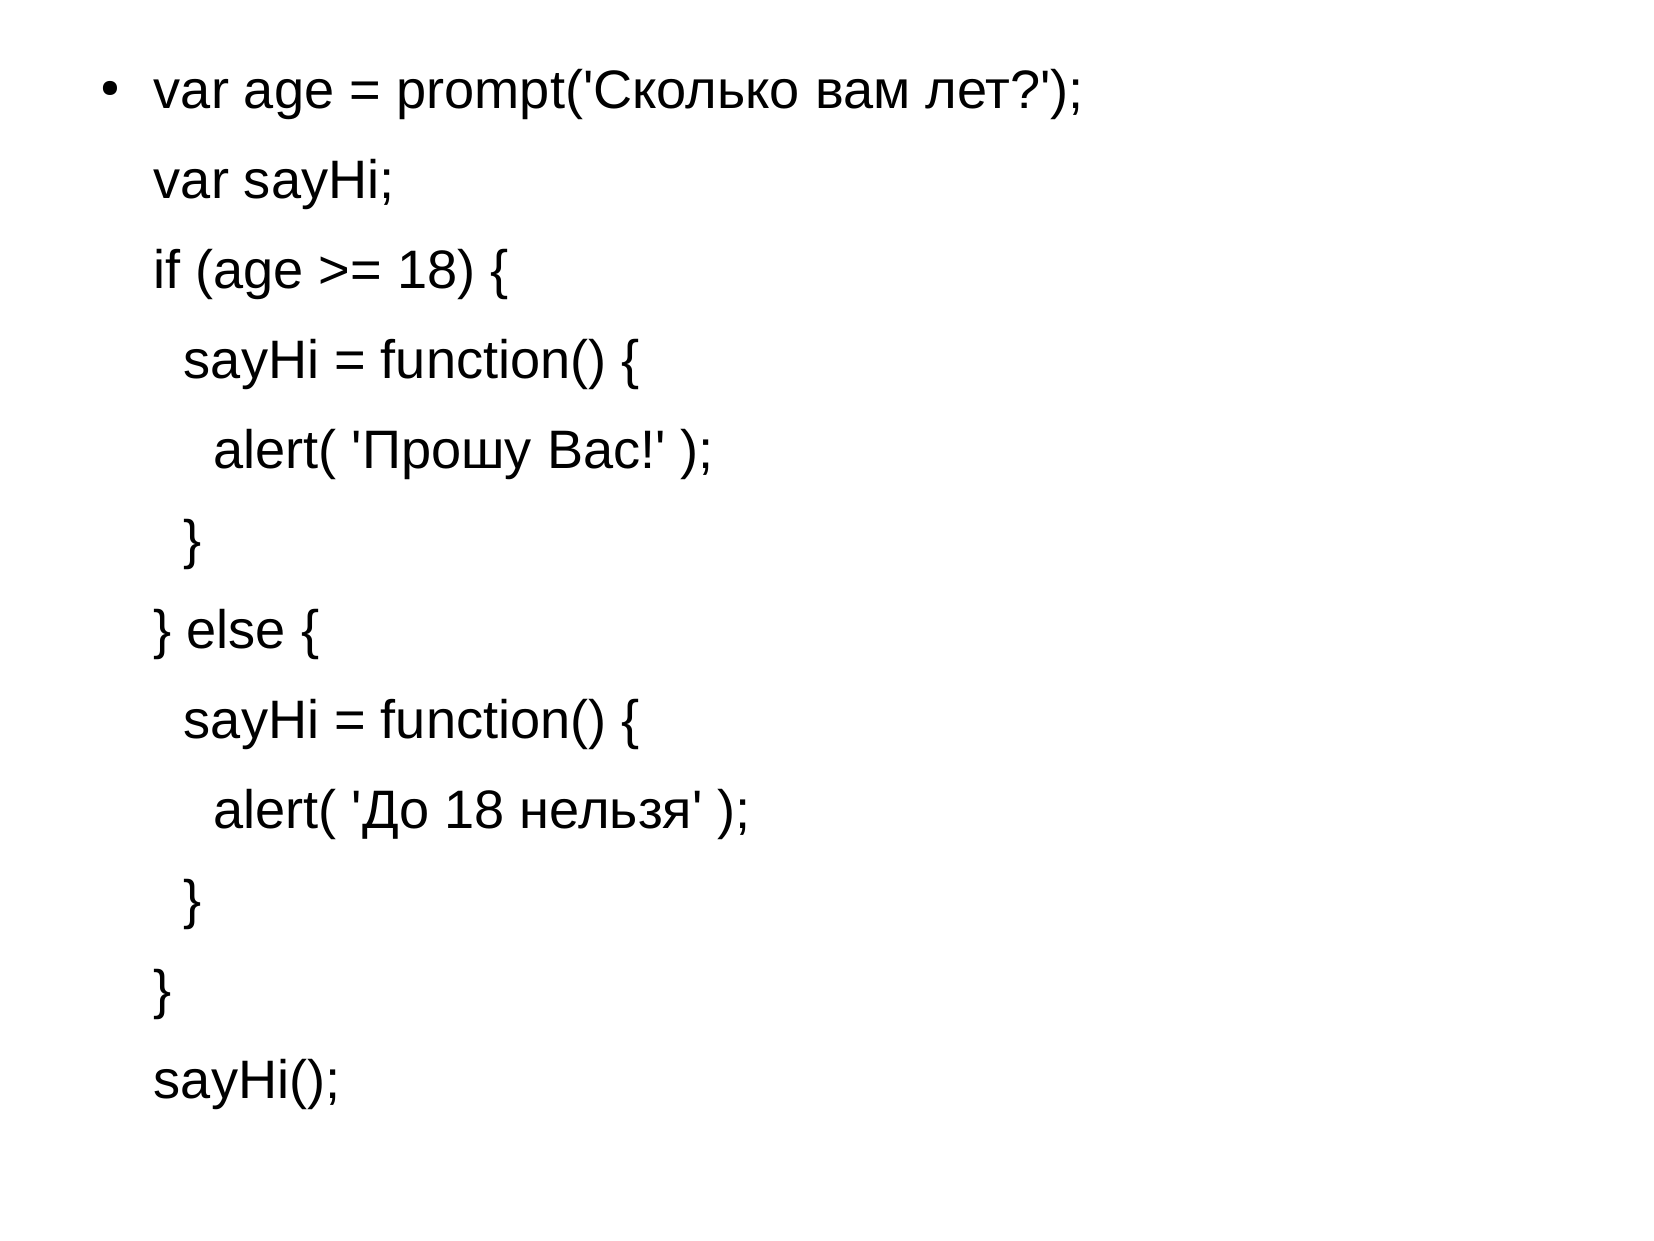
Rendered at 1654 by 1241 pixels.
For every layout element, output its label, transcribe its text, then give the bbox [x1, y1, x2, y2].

list var age = prompt('Сколько вам лет?'); var sayHi; if (age >= 18) { sayHi = function() { alert( 'Прошу Вас!' ); } } else { sayHi = function() { alert( 'До 18 нельзя' ); } } sayHi(); [82, 59, 1571, 1152]
